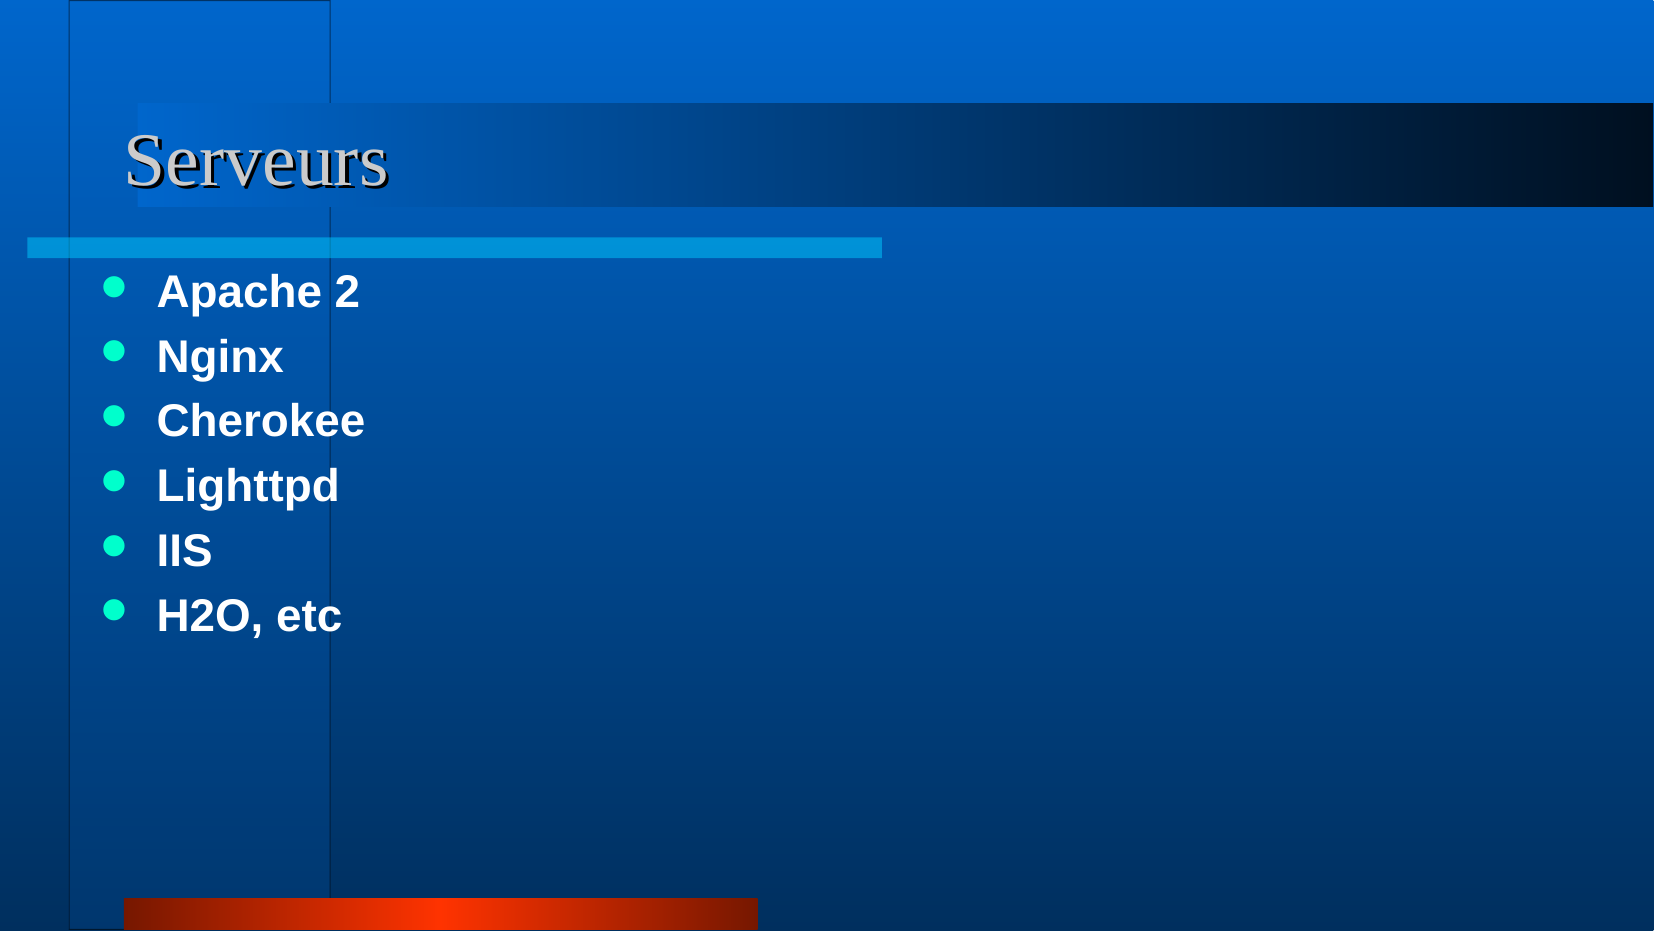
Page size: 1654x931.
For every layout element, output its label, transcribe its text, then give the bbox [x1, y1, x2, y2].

title Serveurs [123, 62, 1530, 258]
list Apache 2 Nginx Cherokee Lighttpd IIS H2O, etc [100, 265, 1625, 922]
